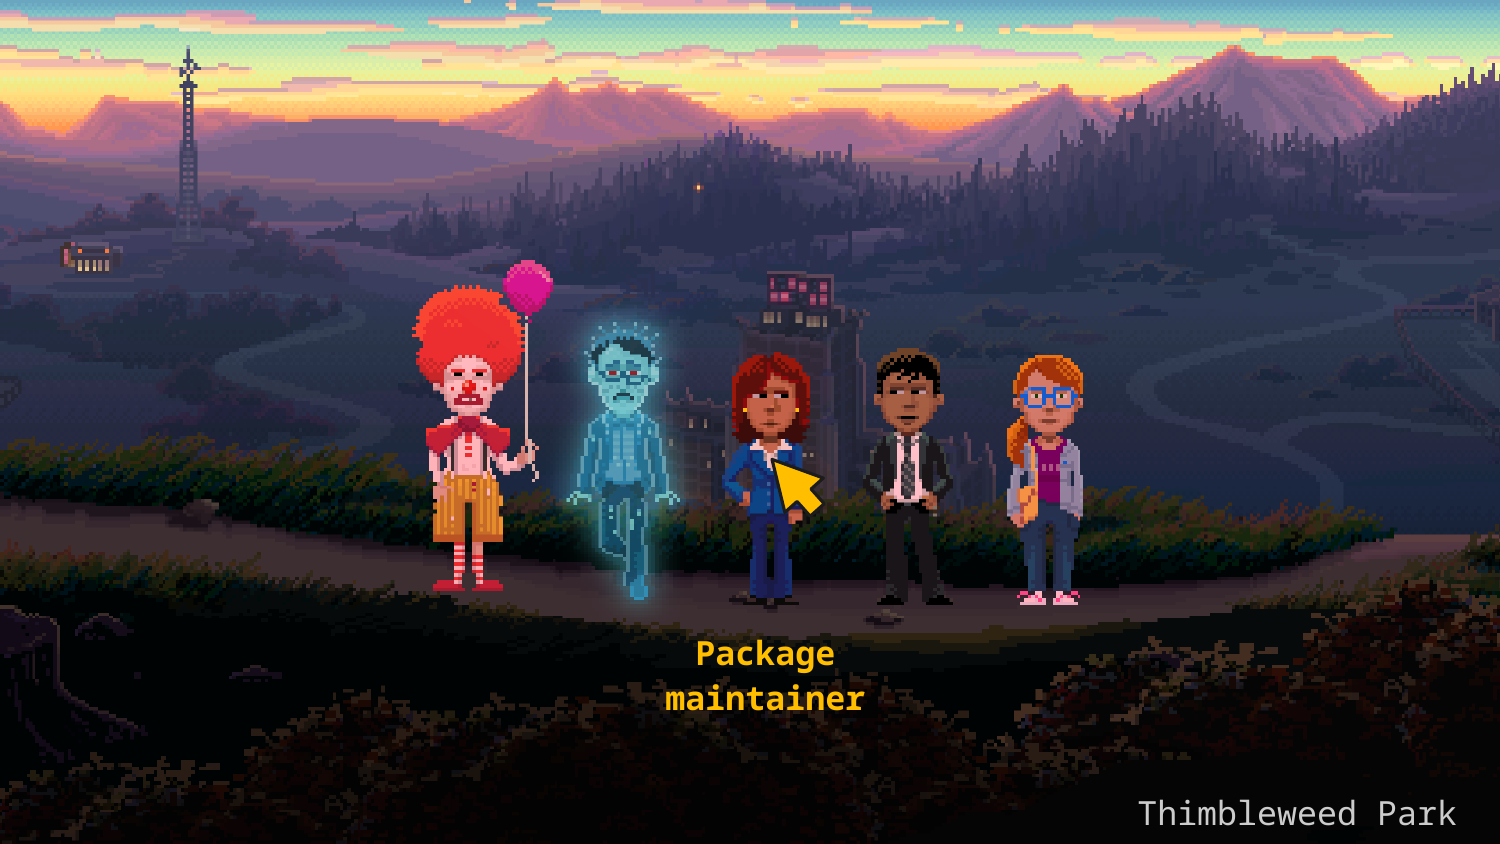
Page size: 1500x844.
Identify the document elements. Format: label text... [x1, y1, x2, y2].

text_box [772, 459, 825, 517]
text_box Thimbleweed Park [1122, 782, 1497, 844]
picture [0, 0, 1500, 844]
text_box Package maintainer [578, 622, 953, 728]
